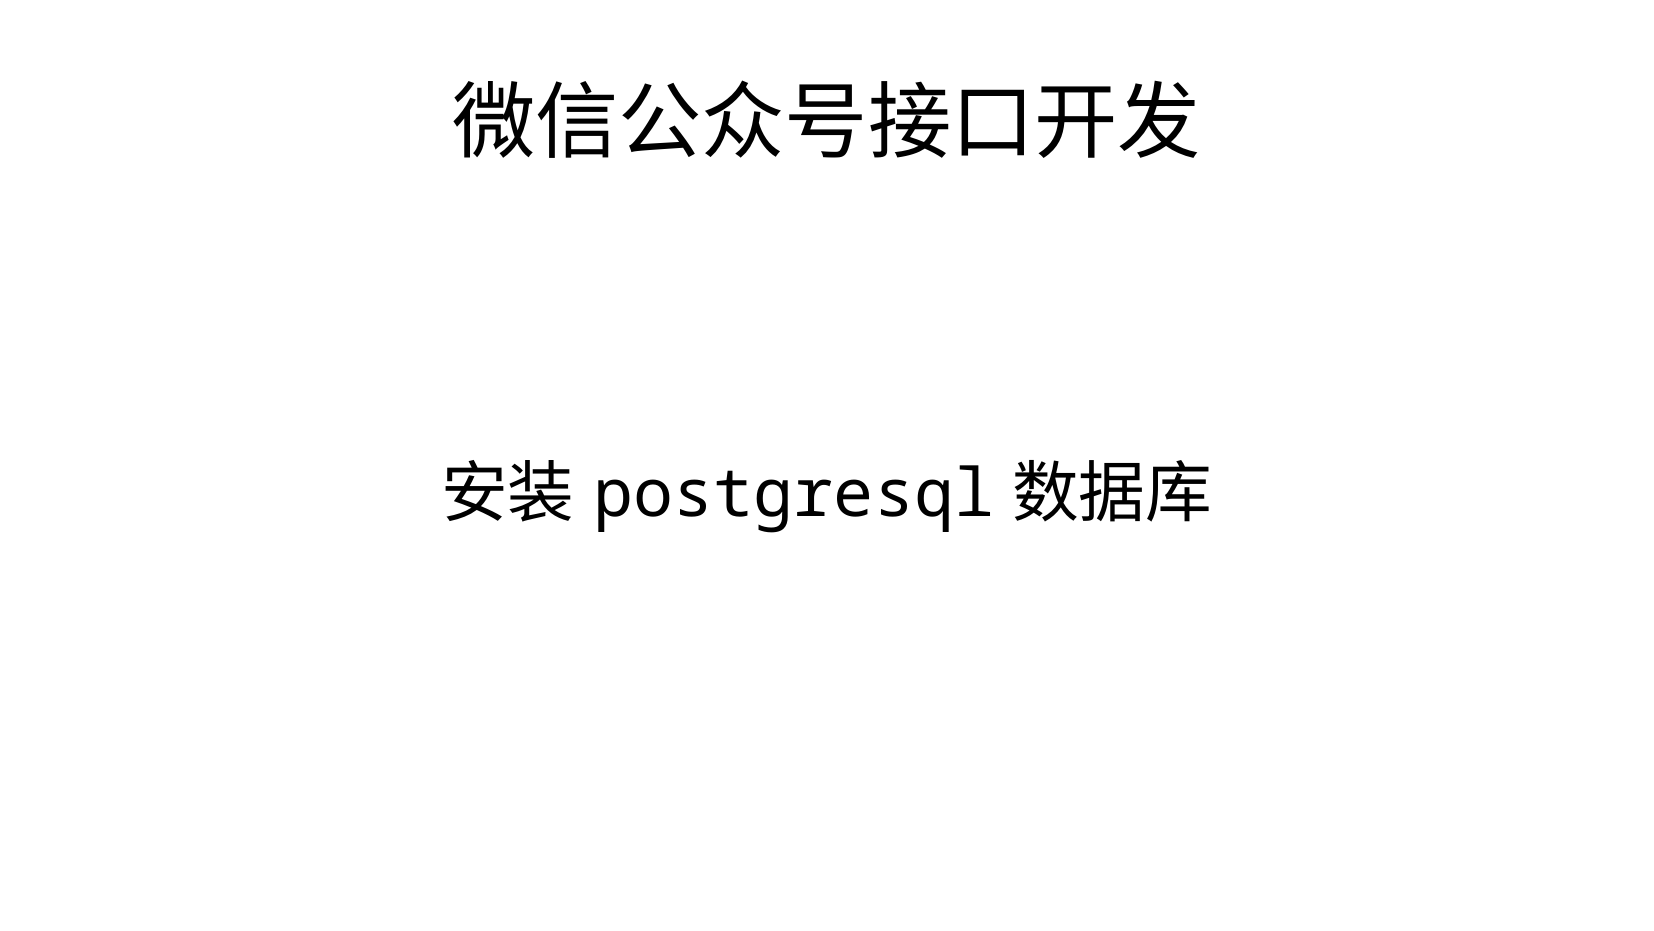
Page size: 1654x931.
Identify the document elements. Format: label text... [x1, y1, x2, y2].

title 微信公众号接口开发 [82, 37, 1571, 193]
subtitle 安装postgresql数据库 [82, 217, 1571, 758]
